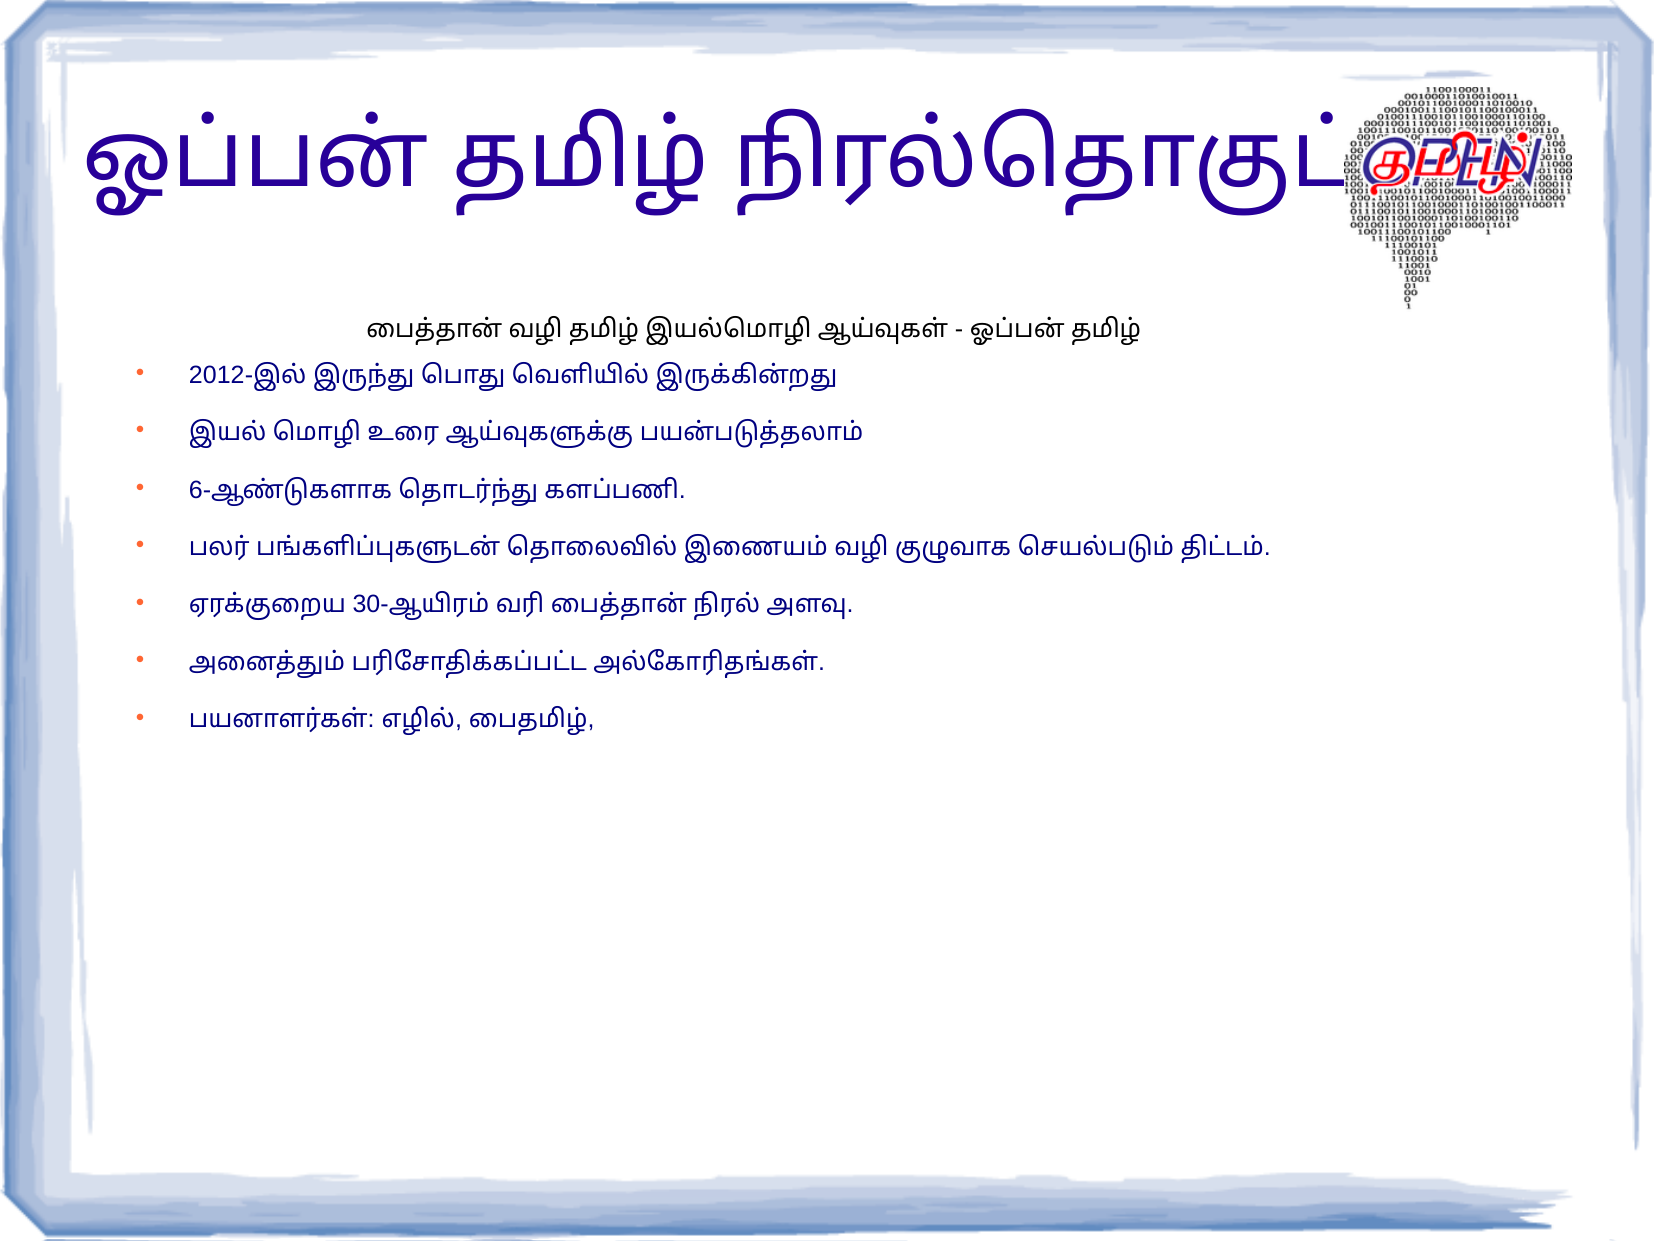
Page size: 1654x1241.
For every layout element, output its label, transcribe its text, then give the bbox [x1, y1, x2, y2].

list பைத்தான் வழி தமிழ் இயல்மொழி ஆய்வுகள் - ஓப்பன் தமிழ் 2012-இல் இருந்து பொது வெளியில் இருக்கின்றது இயல் மொழி உரை ஆய்வுகளுக்கு பயன்படுத்தலாம் 6-ஆண்டுகளாக தொடர்ந்து களப்பணி. பலர் பங்களிப்புகளுடன் தொலைவில் இணையம் வழி குழுவாக செயல்படும் திட்டம். ஏரக்குறைய 30-ஆயிரம் வரி பைத்தான் நிரல் அளவு. அனைத்தும் பரிசோதிக்கப்பட்ட அல்கோரிதங்கள். பயனாளர்கள்: எழில், பைதமிழ், [118, 313, 1542, 1028]
title ஓப்பன் தமிழ் நிரல்தொகுப்பு [82, 49, 1571, 257]
picture [0, 0, 1654, 1241]
